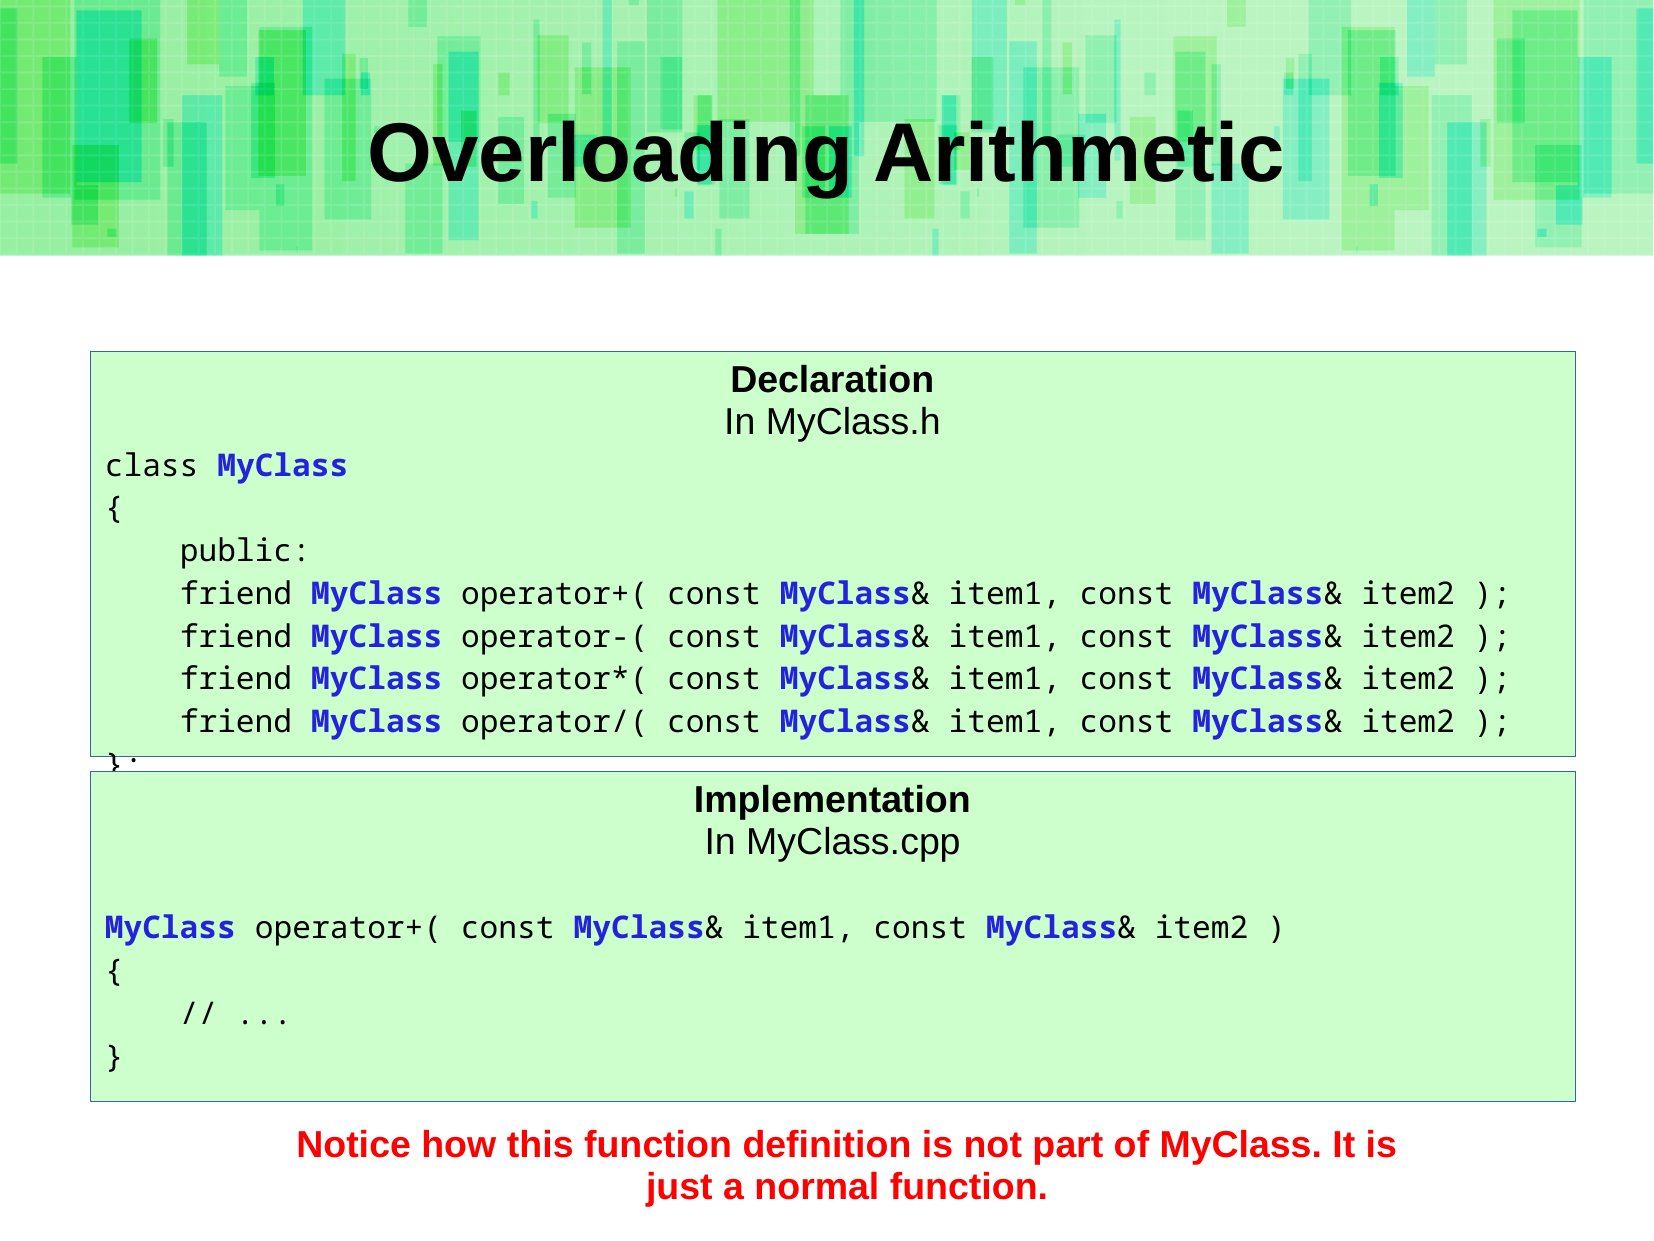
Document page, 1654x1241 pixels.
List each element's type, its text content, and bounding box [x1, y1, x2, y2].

text_box Implementation In MyClass.cpp MyClass operator+( const MyClass& item1, const MyClass& item2 ) { // ... } [90, 771, 1576, 1102]
text_box Notice how this function definition is not part of MyClass. It is just a normal function. [255, 1116, 1441, 1216]
picture [0, 0, 1654, 1241]
text_box Declaration In MyClass.h class MyClass { public: friend MyClass operator+( const MyClass& item1, const MyClass& item2 ); friend MyClass operator-( const MyClass& item1, const MyClass& item2 ); friend MyClass operator*( const MyClass& item1, const MyClass& item2 ); friend MyClass operator/( const MyClass& item1, const MyClass& item2 ); }; [90, 351, 1576, 757]
title Overloading Arithmetic [82, 49, 1571, 257]
